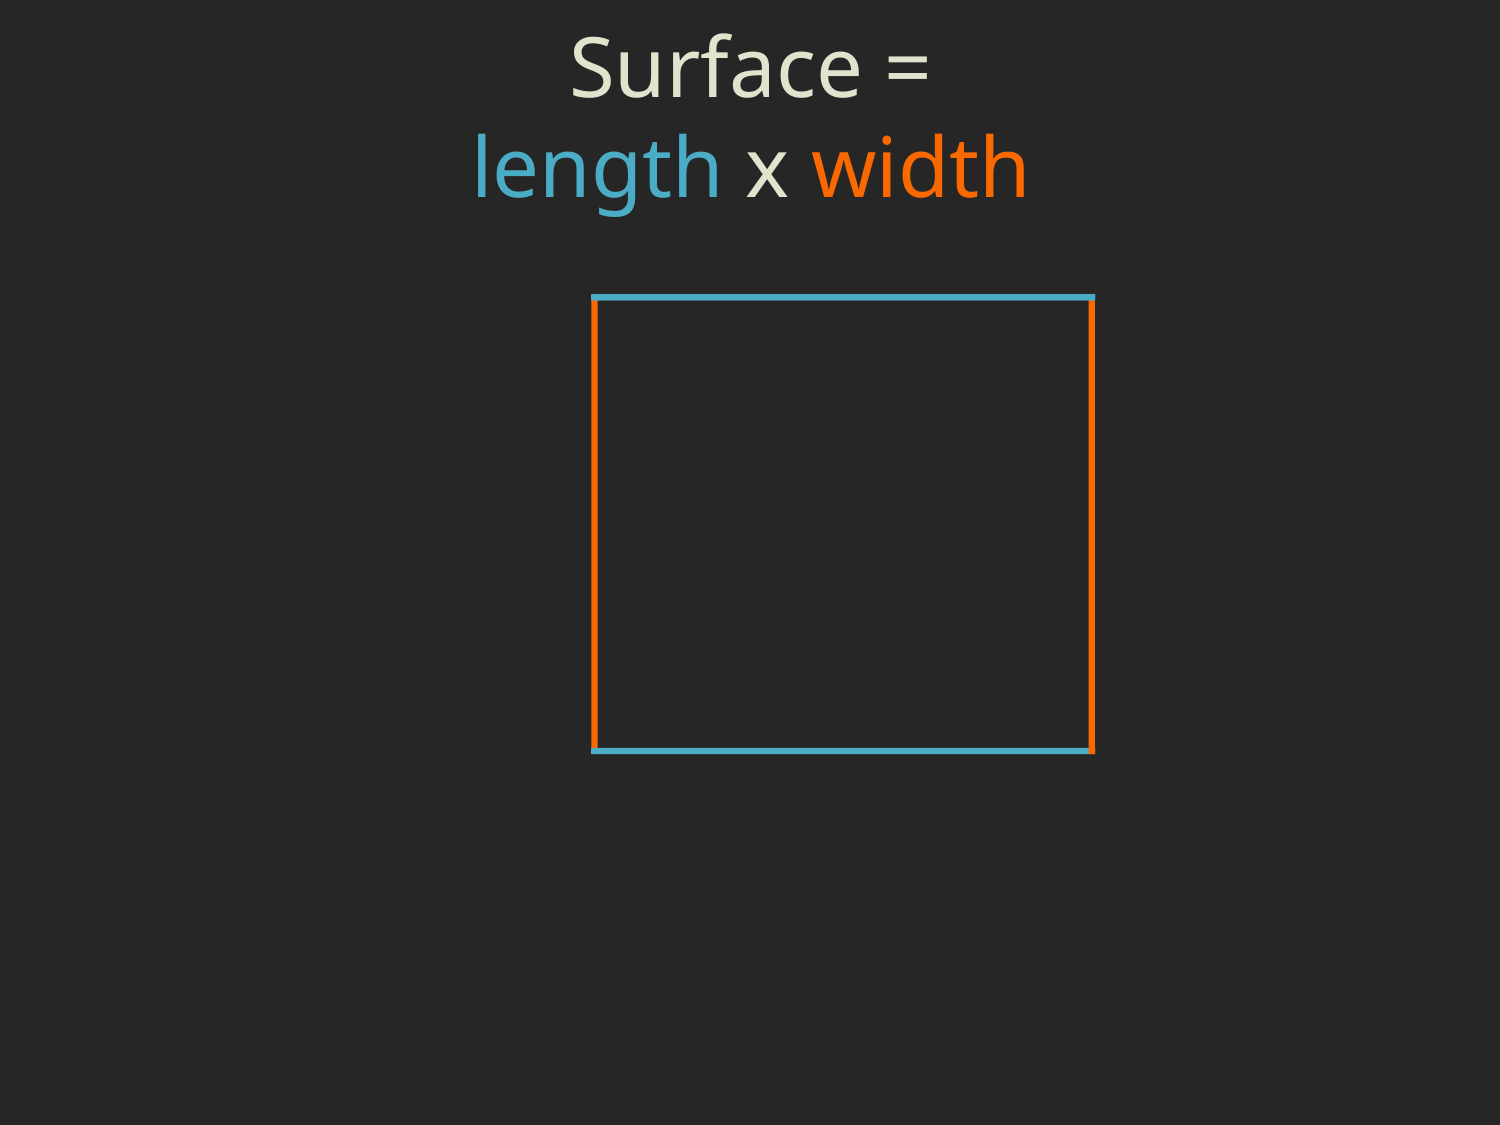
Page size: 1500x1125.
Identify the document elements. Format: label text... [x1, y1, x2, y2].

text_box Surface = length x width [456, 6, 1046, 222]
